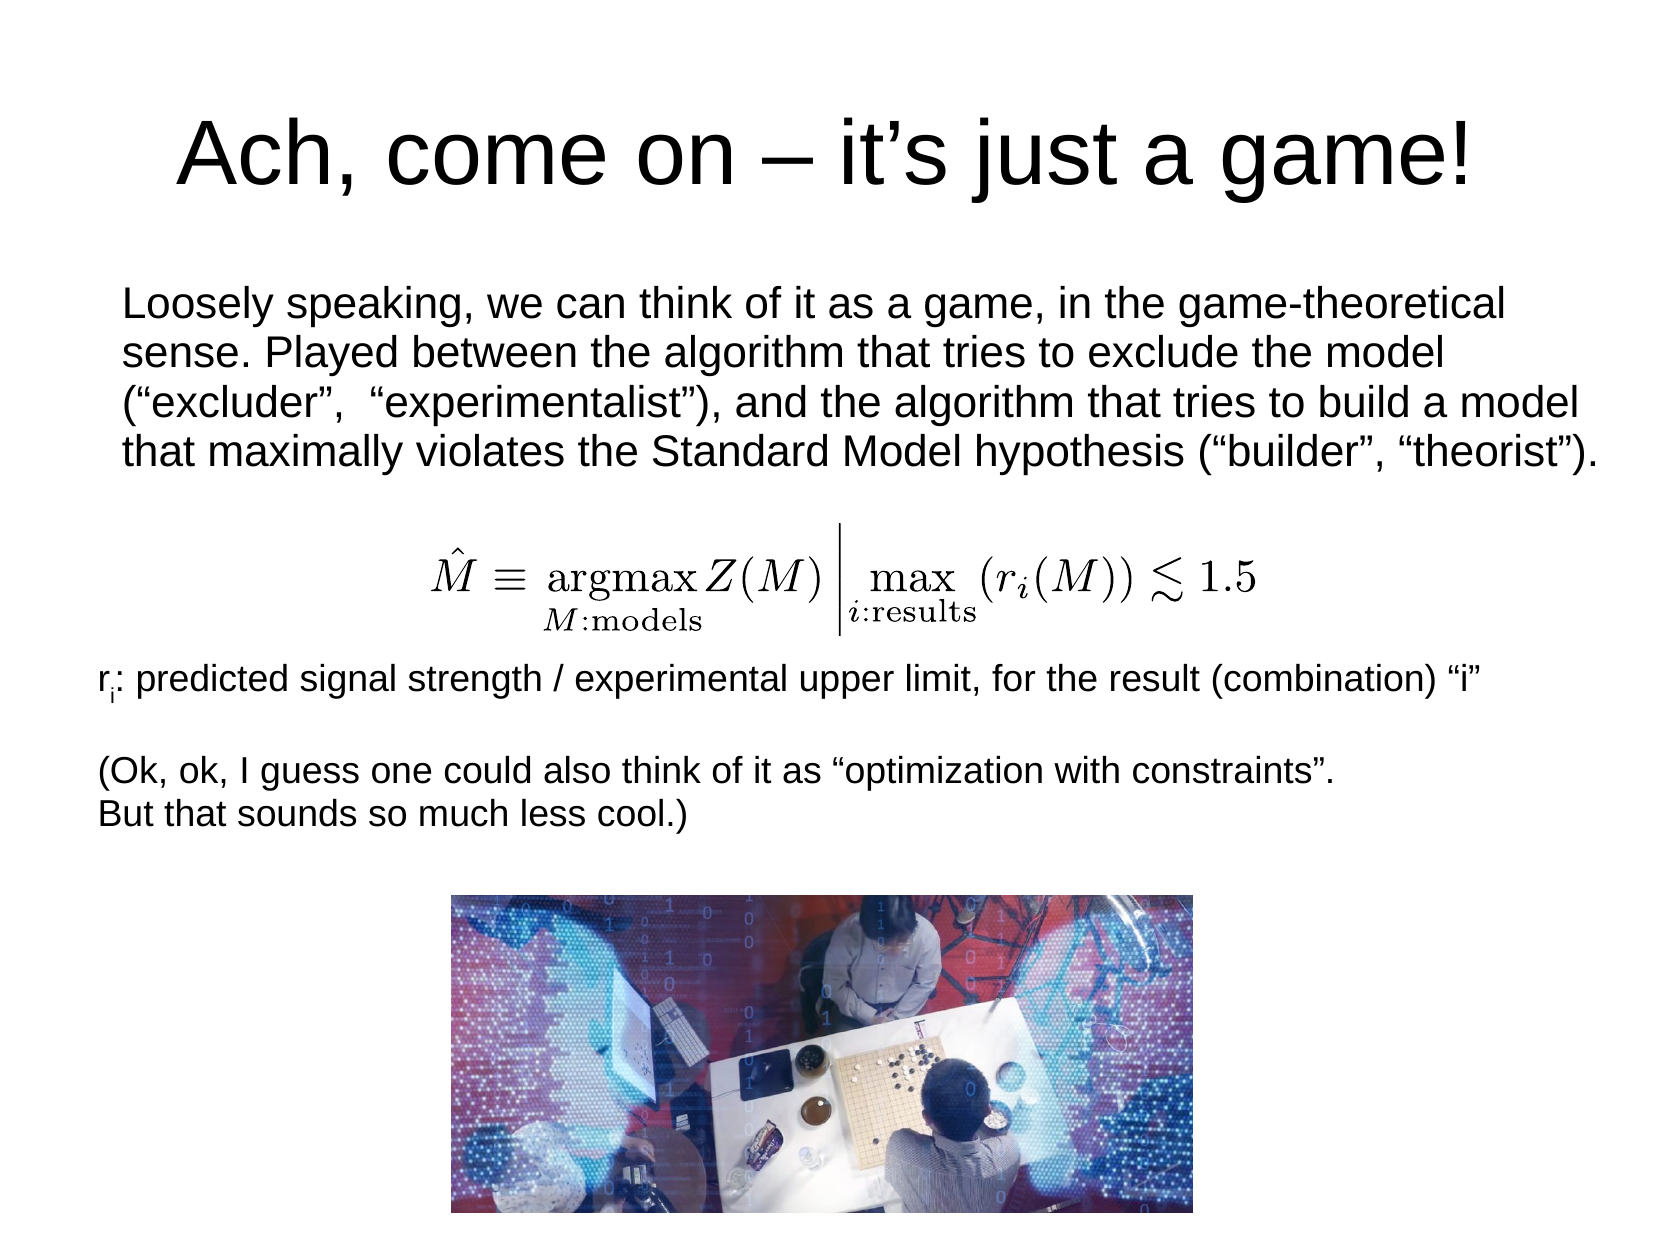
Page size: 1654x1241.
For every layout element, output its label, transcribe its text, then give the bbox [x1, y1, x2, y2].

picture [451, 895, 1193, 1213]
title Ach, come on – it’s just a game! [82, 49, 1571, 257]
text_box ri: predicted signal strength / experimental upper limit, for the result (combination) “i” (Ok, ok, I guess one could also think of it as “optimization with constraints”. But that sounds so much less cool.) [82, 649, 1571, 884]
list Loosely speaking, we can think of it as a game, in the game-theoretical sense. Played between the algorithm that tries to exclude the model (“excluder”, “experimentalist”), and the algorithm that tries to build a model that maximally violates the Standard Model hypothesis (“builder”, “theorist”). [53, 278, 1607, 485]
picture [428, 523, 1258, 636]
